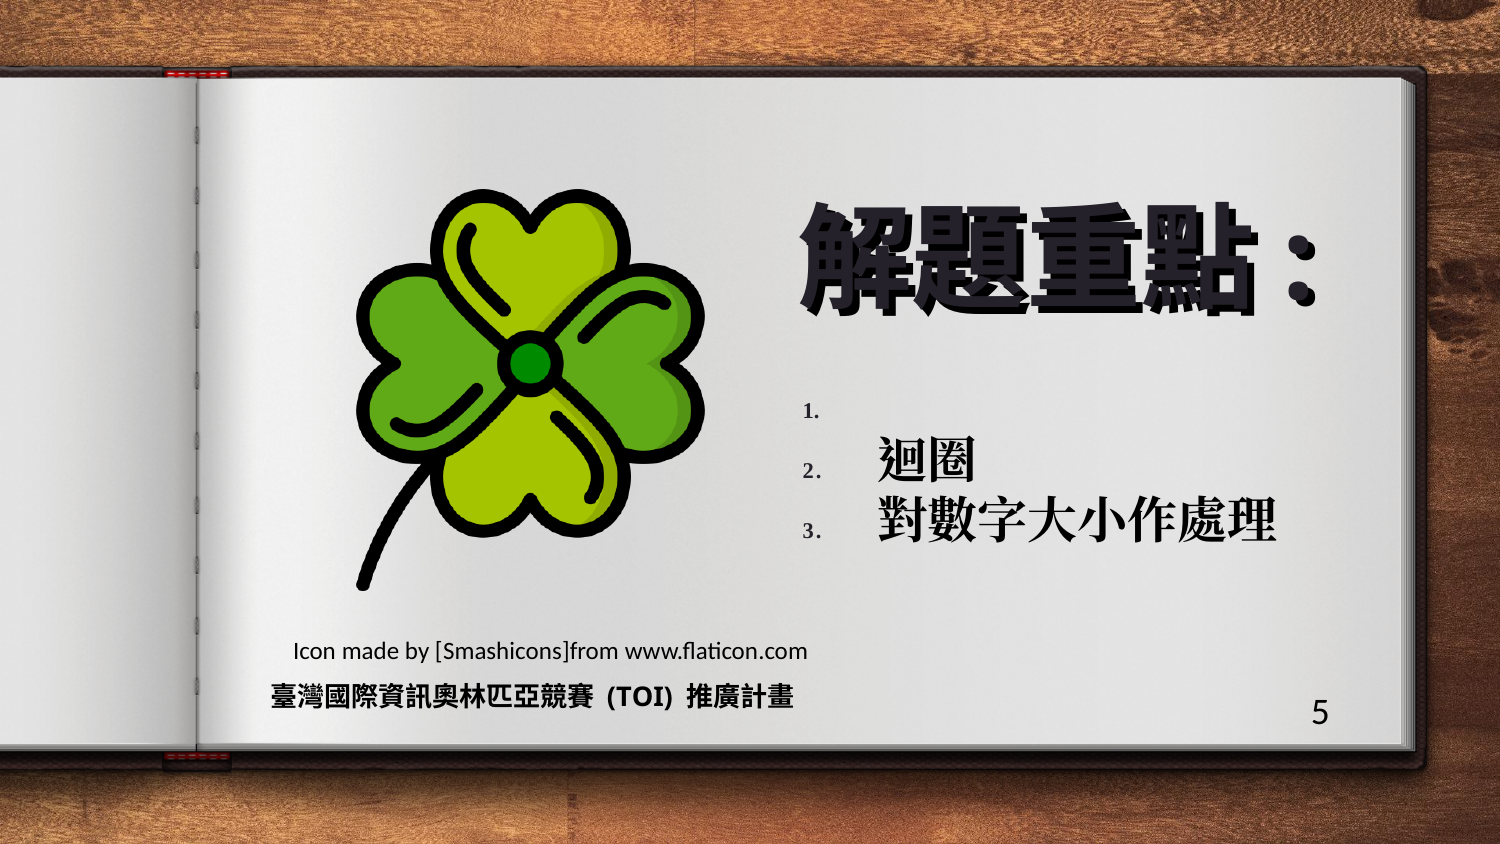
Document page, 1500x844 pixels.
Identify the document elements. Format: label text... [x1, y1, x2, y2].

picture [329, 189, 731, 591]
text_box [1295, 672, 1386, 737]
title 解題重點: [782, 146, 1313, 338]
subtitle 迴圈 對數字大小作處理 [787, 353, 1341, 627]
text_box Icon made by [Smashicons]from www.flaticon.com [278, 627, 867, 672]
